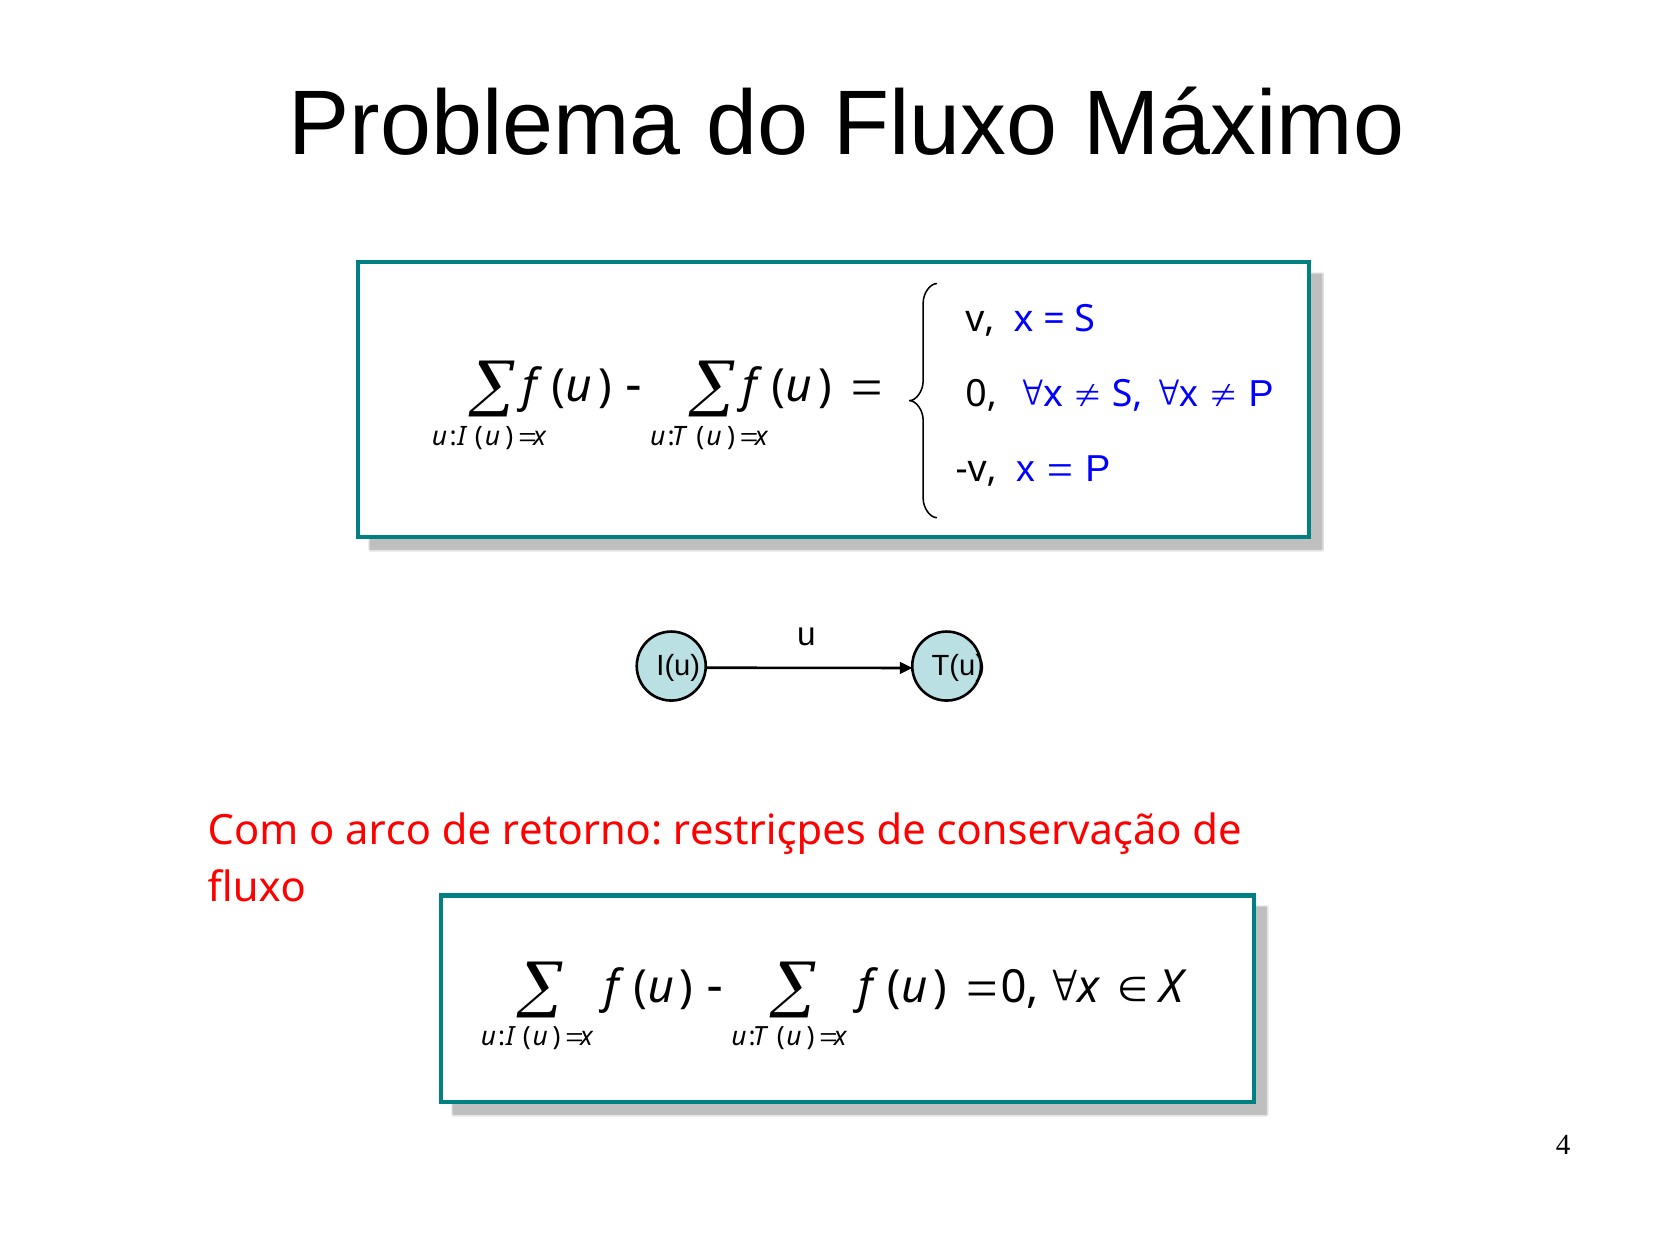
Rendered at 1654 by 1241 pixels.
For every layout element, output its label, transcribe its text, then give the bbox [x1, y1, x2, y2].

text_box [928, 631, 966, 637]
text_box [652, 631, 690, 637]
text_box [440, 895, 1254, 1103]
text_box [358, 261, 1310, 538]
text_box T(u)‏ [916, 637, 1009, 688]
chart [427, 352, 882, 459]
text_box I(u)‏ [641, 637, 723, 688]
title Problema do Fluxo Máximo [261, 0, 1434, 253]
text_box [644, 688, 698, 701]
text_box [920, 688, 974, 701]
text_box u [782, 606, 836, 657]
text_box [912, 650, 916, 682]
text_box v, x = S 0, x  S, x  P -v, x = P [940, 283, 1319, 501]
text_box Com o arco de retorno: restriçpes de conservação de fluxo [192, 785, 1329, 868]
text_box [636, 649, 641, 683]
chart [476, 953, 1208, 1060]
